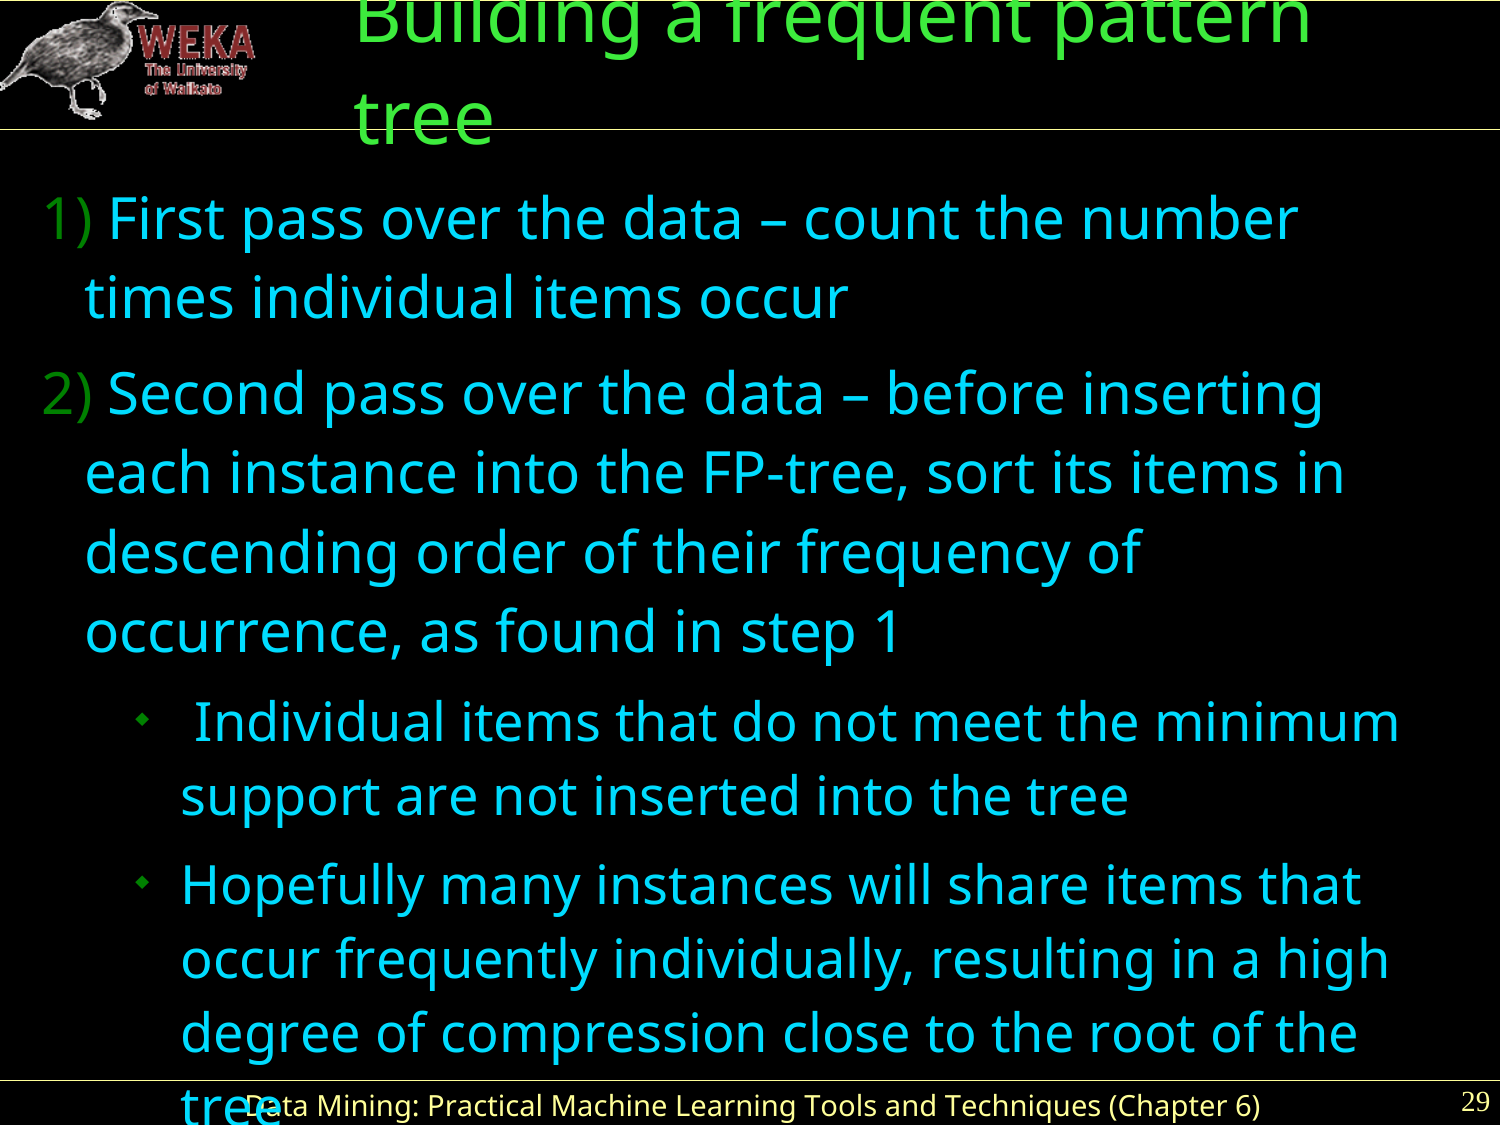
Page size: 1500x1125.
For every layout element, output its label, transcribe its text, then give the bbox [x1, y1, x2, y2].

title Building a frequent pattern tree [353, 0, 1476, 159]
list First pass over the data – count the number times individual items occur Second pass over the data – before inserting each instance into the FP-tree, sort its items in descending order of their frequency of occurrence, as found in step 1 Individual items that do not meet the minimum support are not inserted into the tree Hopefully many instances will share items that occur frequently individually, resulting in a high degree of compression close to the root of the tree [41, 177, 1418, 1125]
picture [0, 1, 266, 129]
